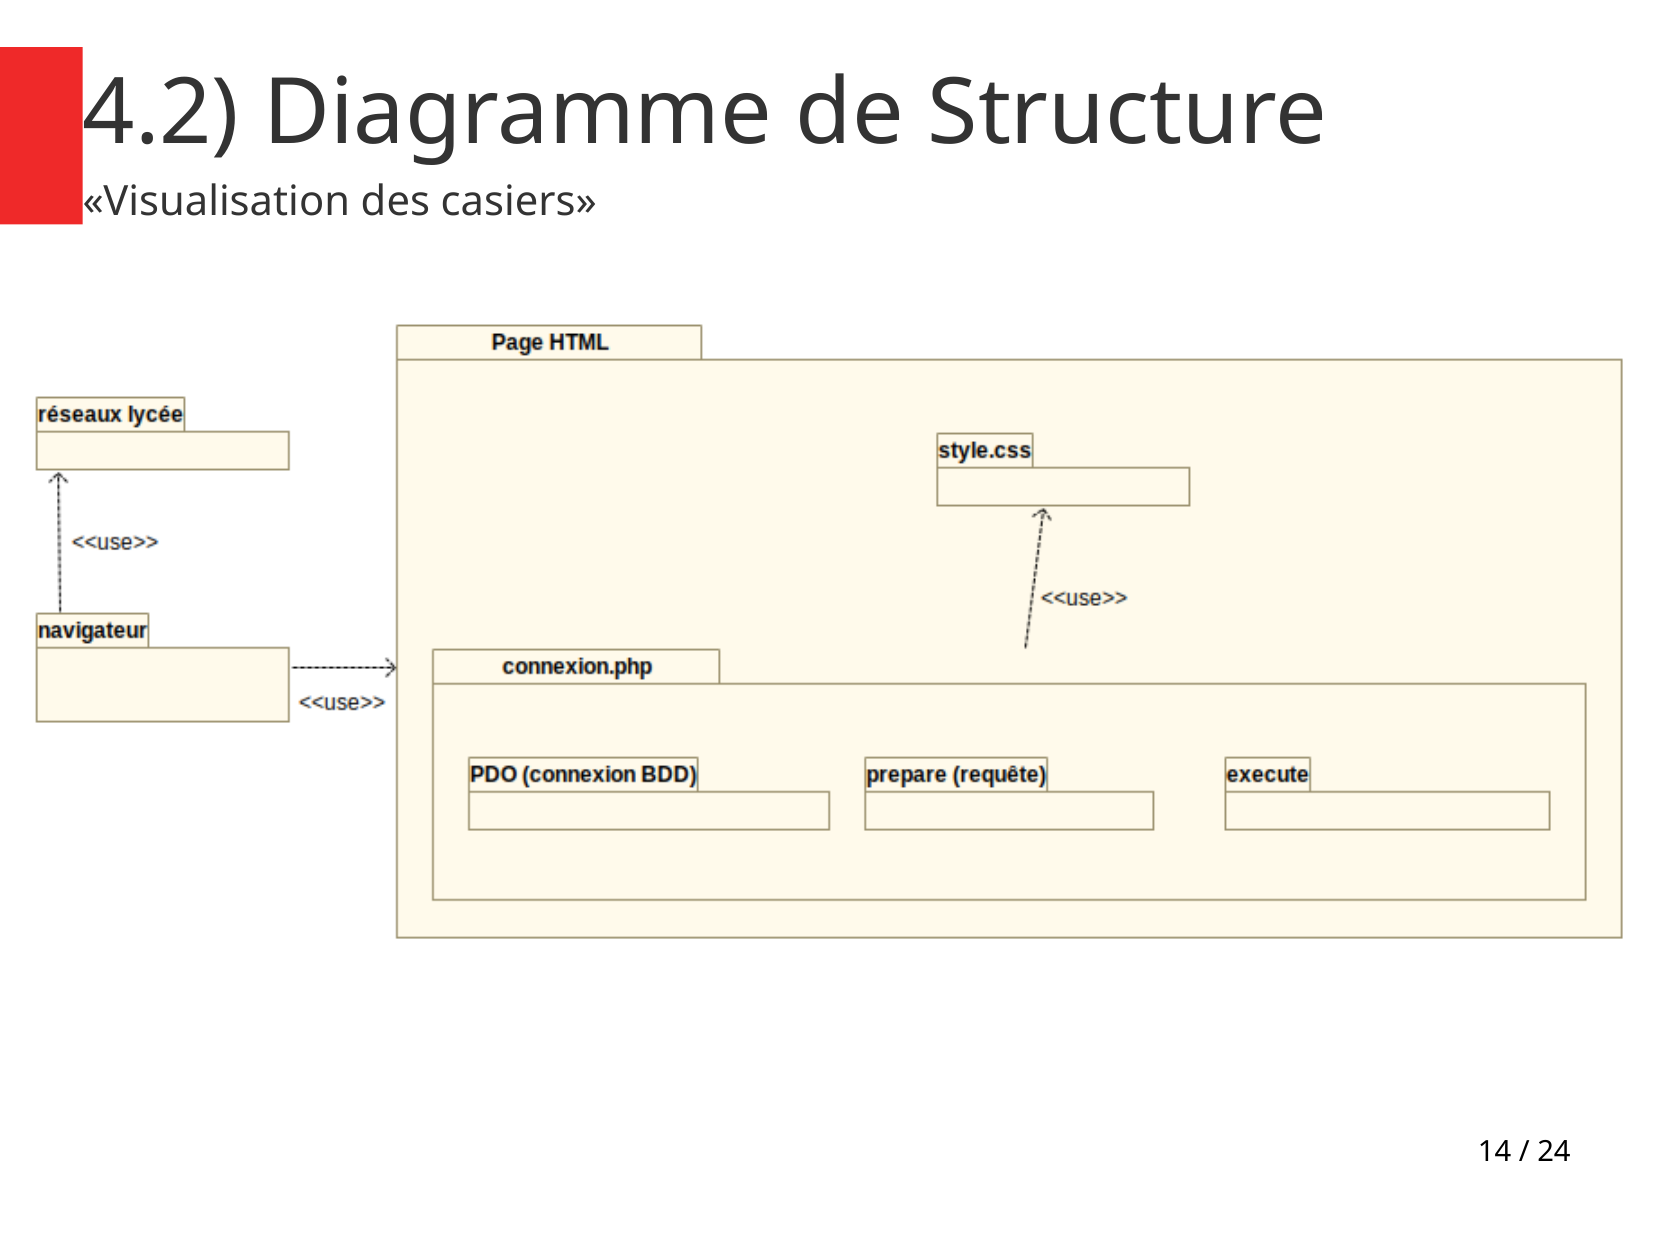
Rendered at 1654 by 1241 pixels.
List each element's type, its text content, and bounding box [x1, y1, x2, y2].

title 4.2) Diagramme de Structure «Visualisation des casiers» [82, 49, 1642, 225]
picture [11, 307, 1641, 957]
